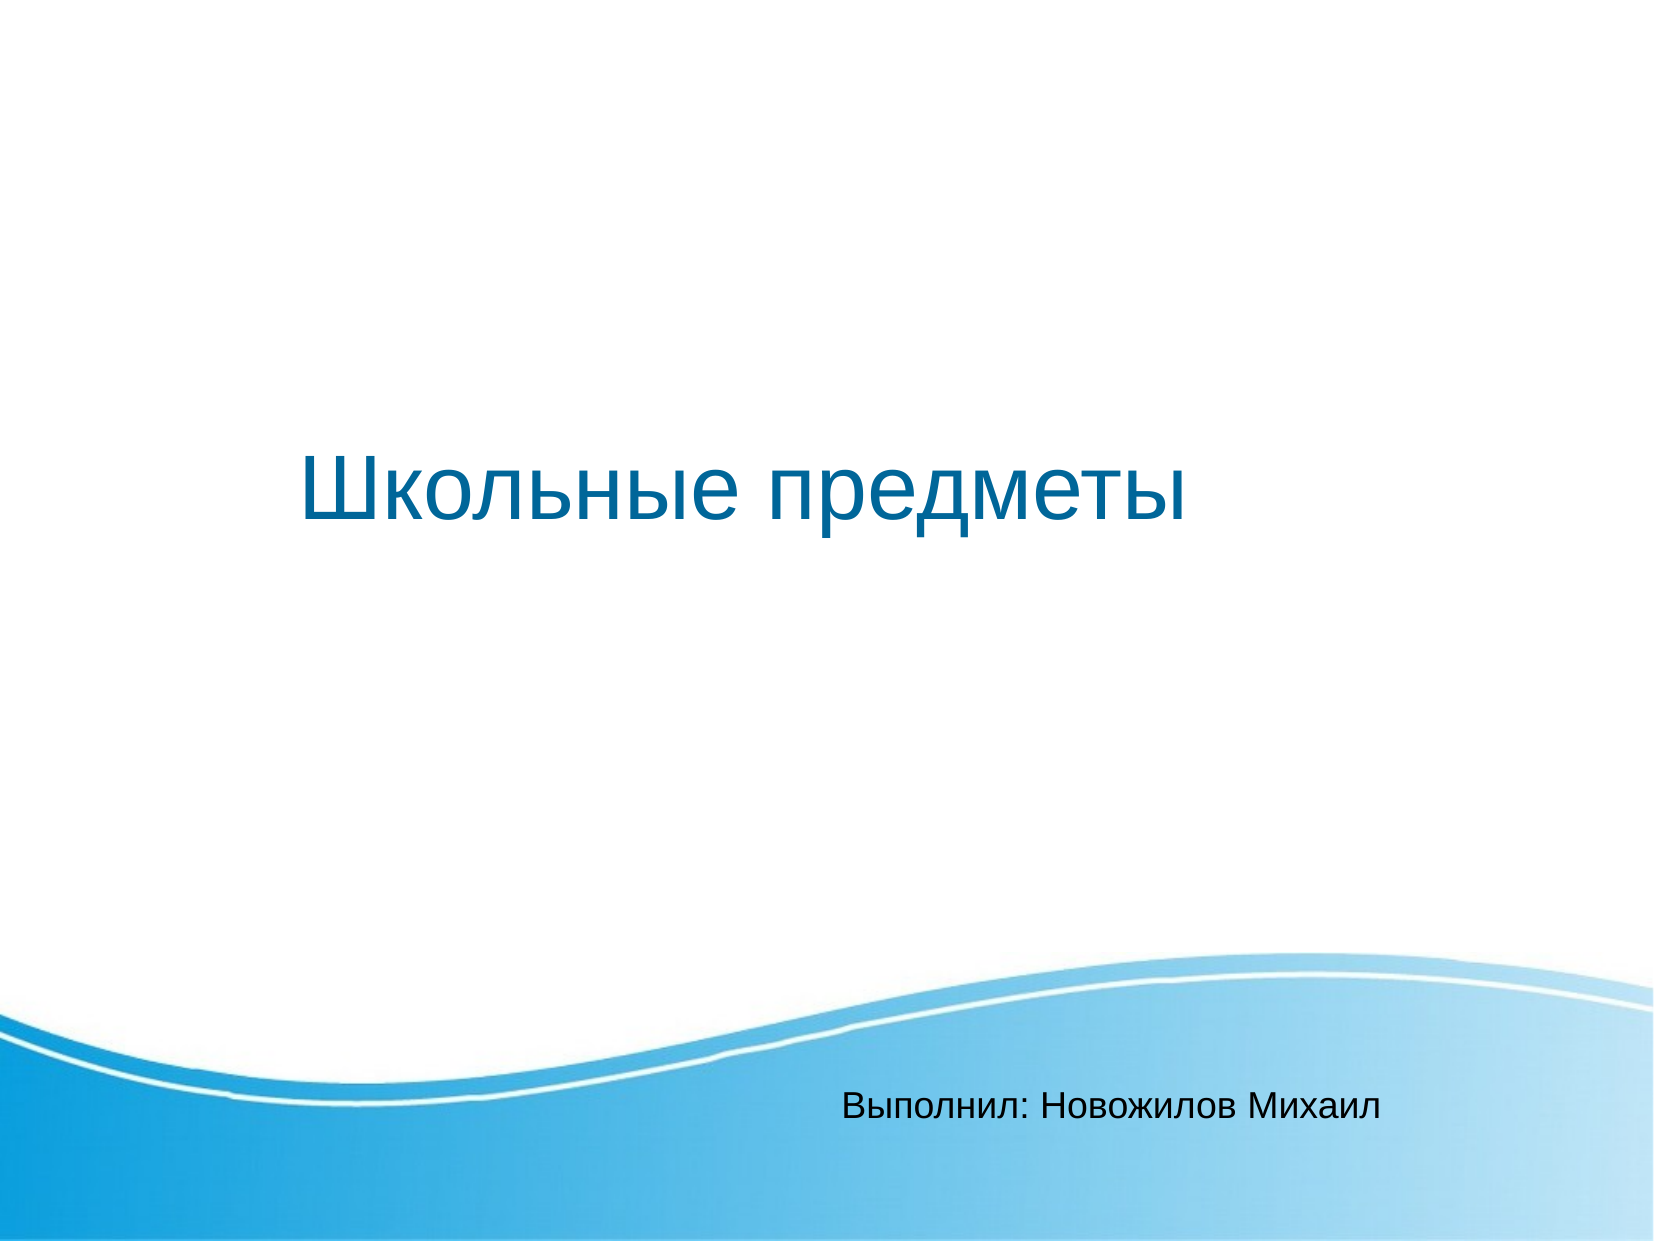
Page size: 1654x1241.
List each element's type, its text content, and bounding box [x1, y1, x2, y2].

text_box Выполнил: Новожилов Михаил [826, 1077, 1607, 1134]
title Школьные предметы [0, 384, 1489, 592]
picture [0, 952, 1654, 1241]
